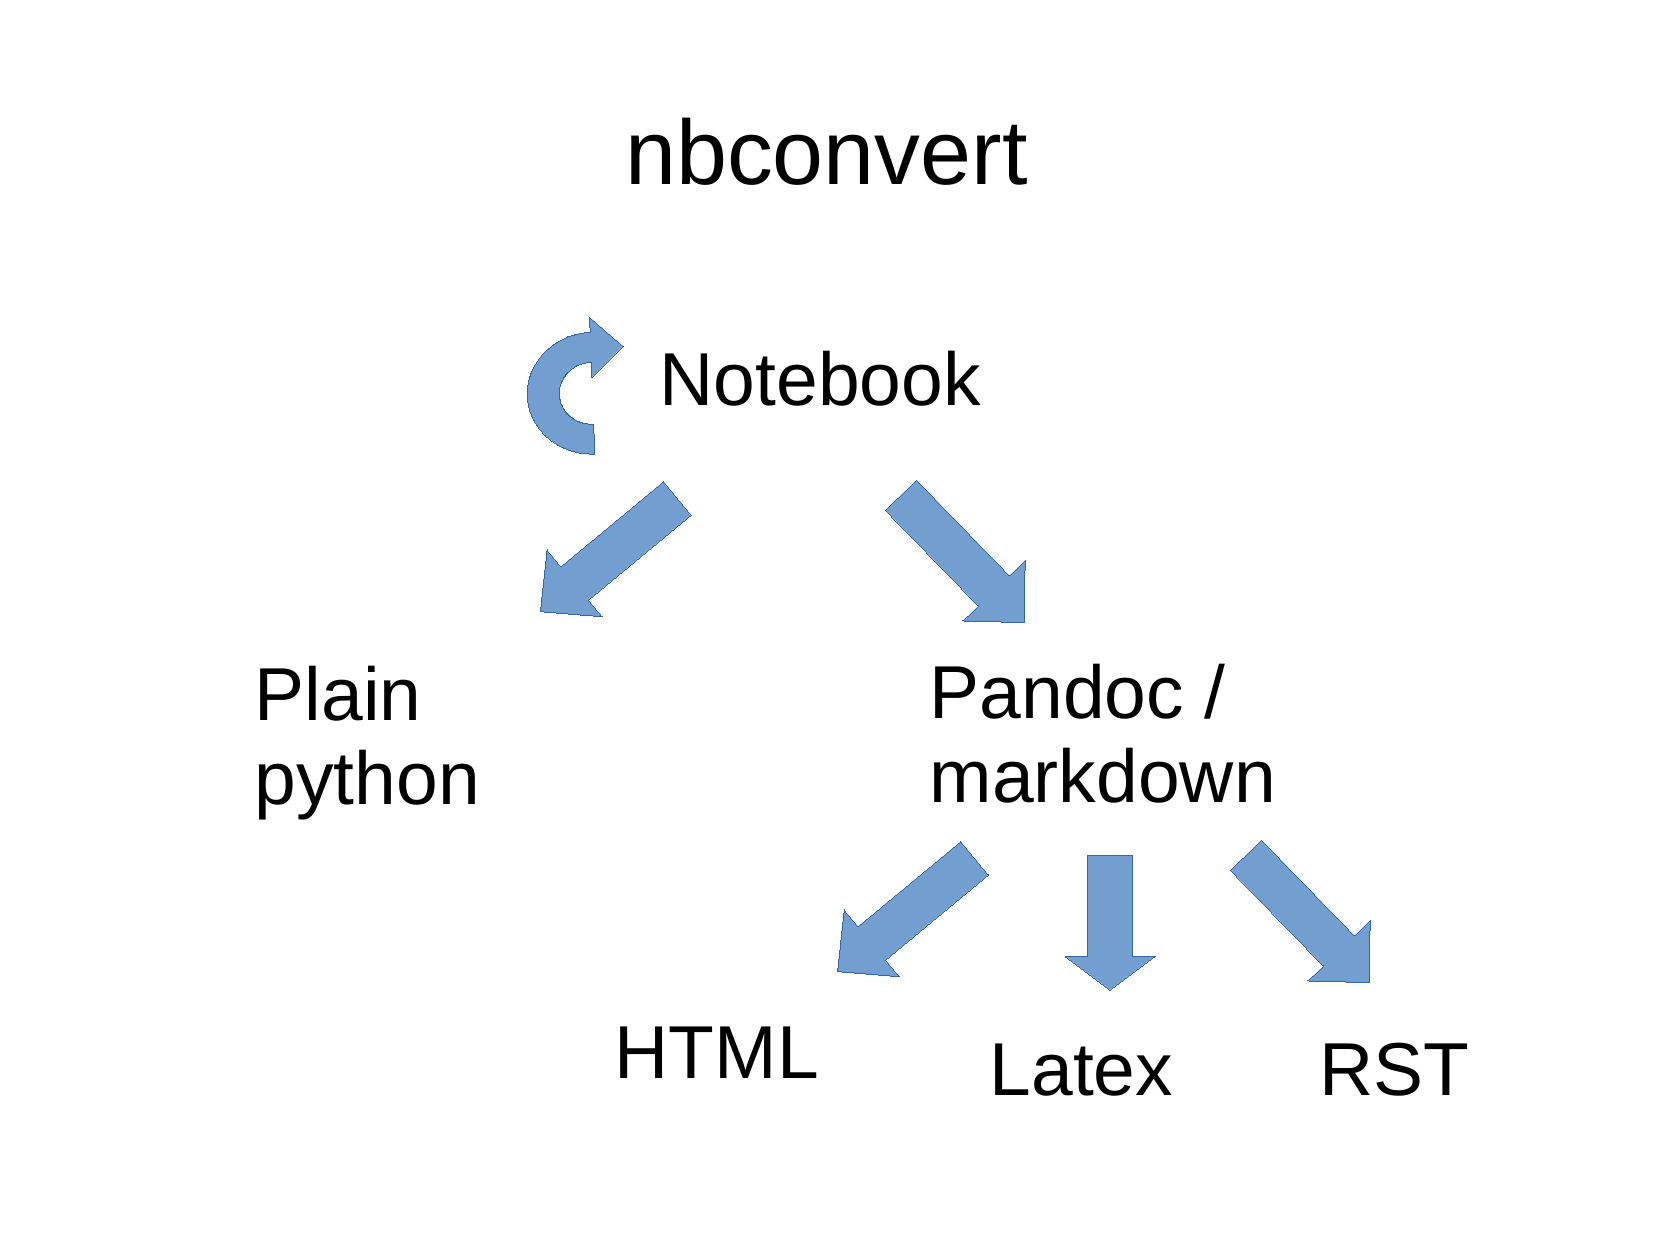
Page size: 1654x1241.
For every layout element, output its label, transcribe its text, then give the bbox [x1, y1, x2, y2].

text_box Notebook [645, 330, 1036, 512]
text_box [837, 841, 989, 977]
text_box [1065, 855, 1156, 991]
text_box RST [1305, 1020, 1561, 1142]
text_box [1230, 840, 1371, 983]
text_box [527, 317, 624, 455]
text_box Plain python [240, 645, 631, 827]
text_box Latex [975, 1020, 1231, 1142]
text_box [540, 481, 692, 617]
text_box Pandoc / markdown [915, 643, 1306, 826]
title nbconvert [82, 49, 1571, 257]
text_box [885, 480, 1026, 623]
text_box HTML [600, 1003, 991, 1186]
